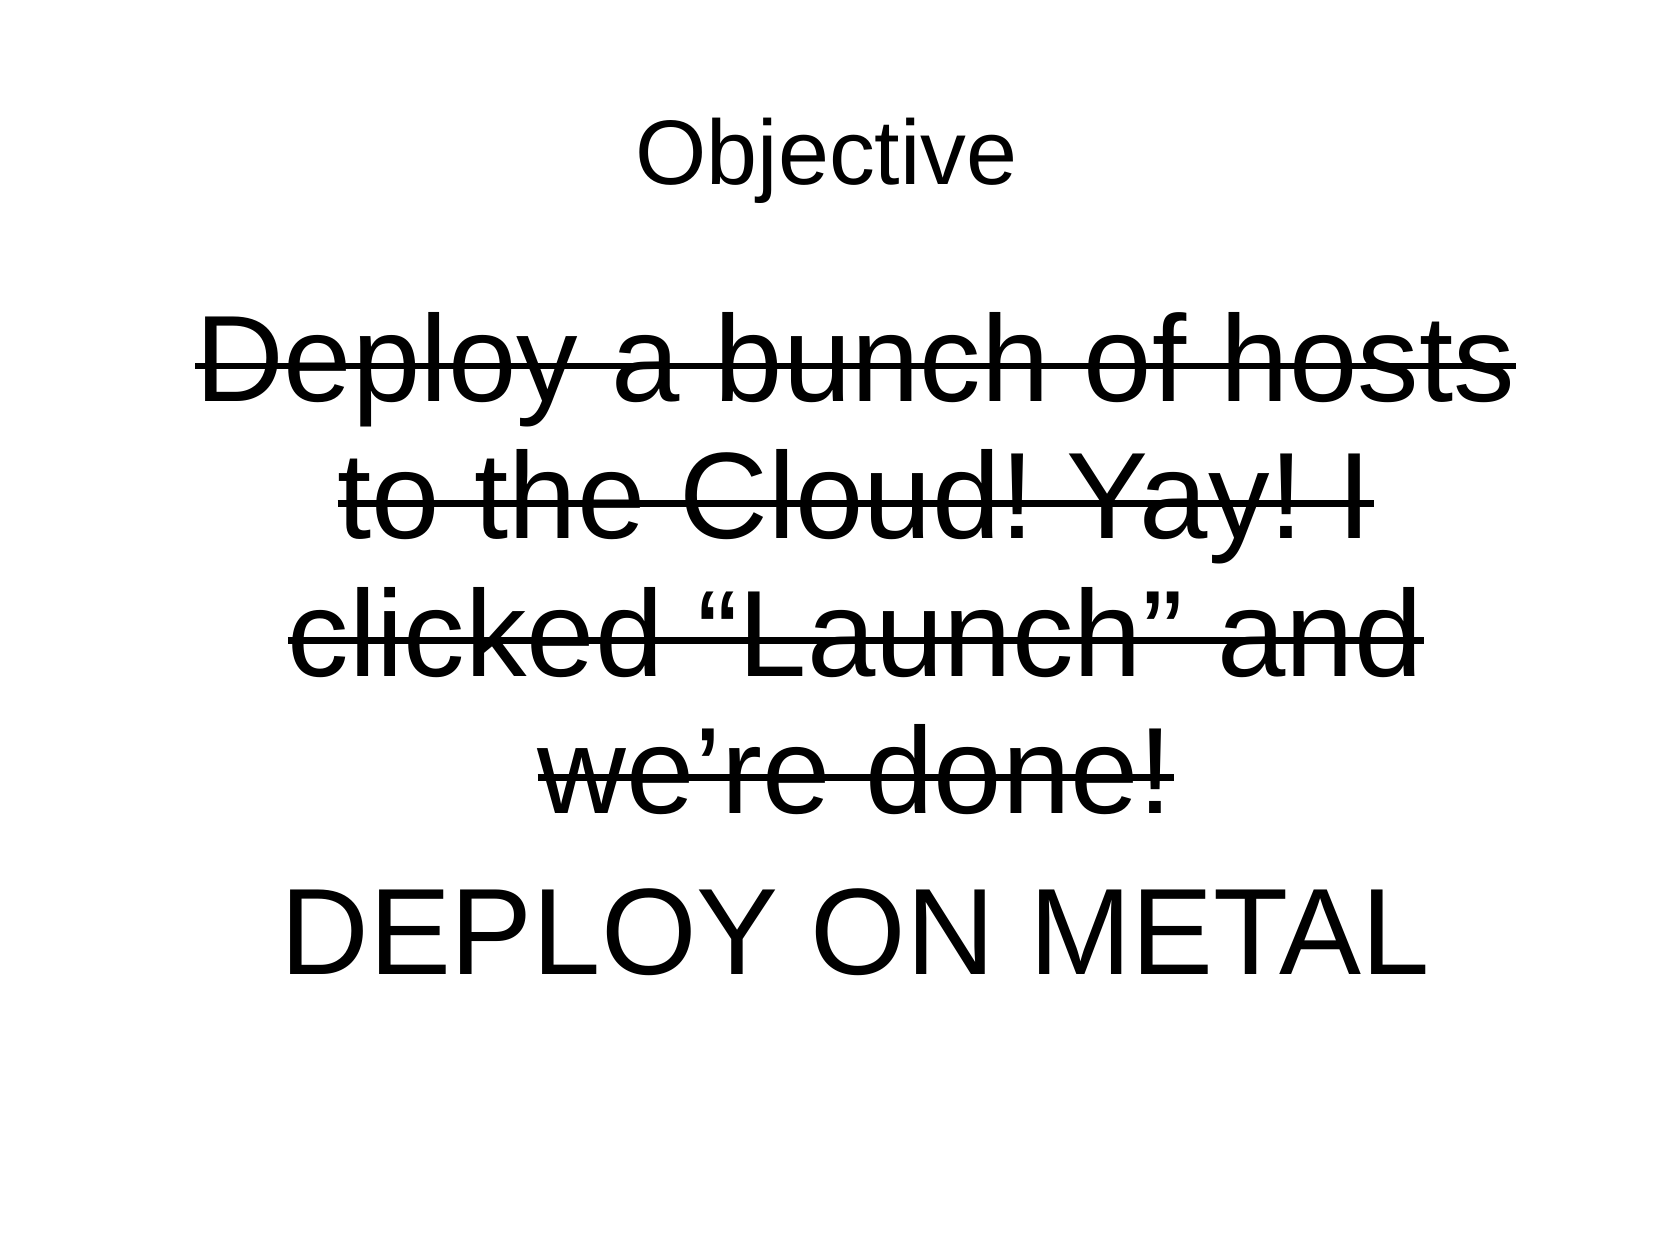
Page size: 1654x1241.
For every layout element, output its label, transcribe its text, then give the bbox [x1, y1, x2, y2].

list Deploy a bunch of hosts to the Cloud! Yay! I clicked “Launch” and we’re done! DEPLOY ON METAL [82, 290, 1571, 1010]
title Objective [82, 49, 1571, 257]
